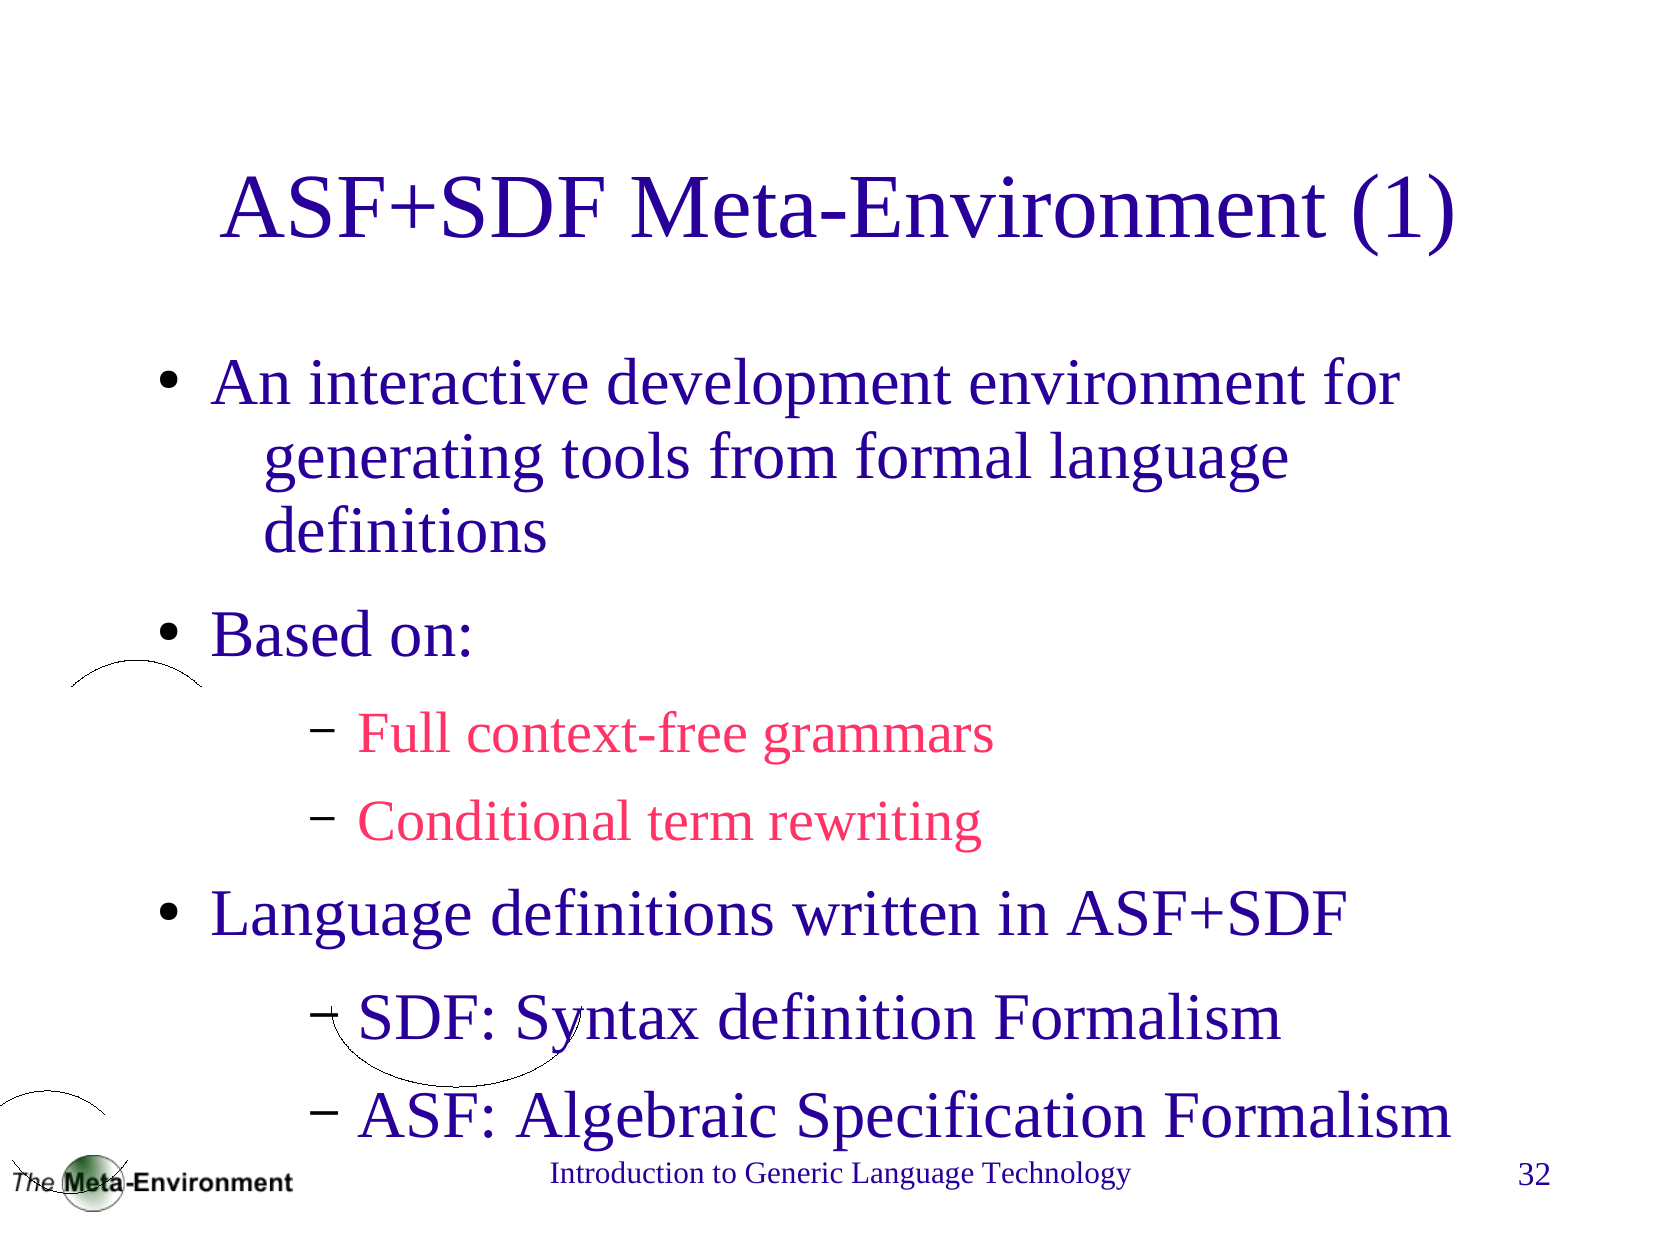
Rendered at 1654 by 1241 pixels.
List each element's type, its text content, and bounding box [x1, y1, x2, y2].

title ASF+SDF Meta-Environment (1) [121, 102, 1534, 311]
picture [13, 1155, 293, 1212]
list An interactive development environment for generating tools from formal language definitions Based on: Full context-free grammars Conditional term rewriting Language definitions written in ASF+SDF SDF: Syntax definition Formalism ASF: Algebraic Specification Formalism [121, 344, 1534, 1127]
